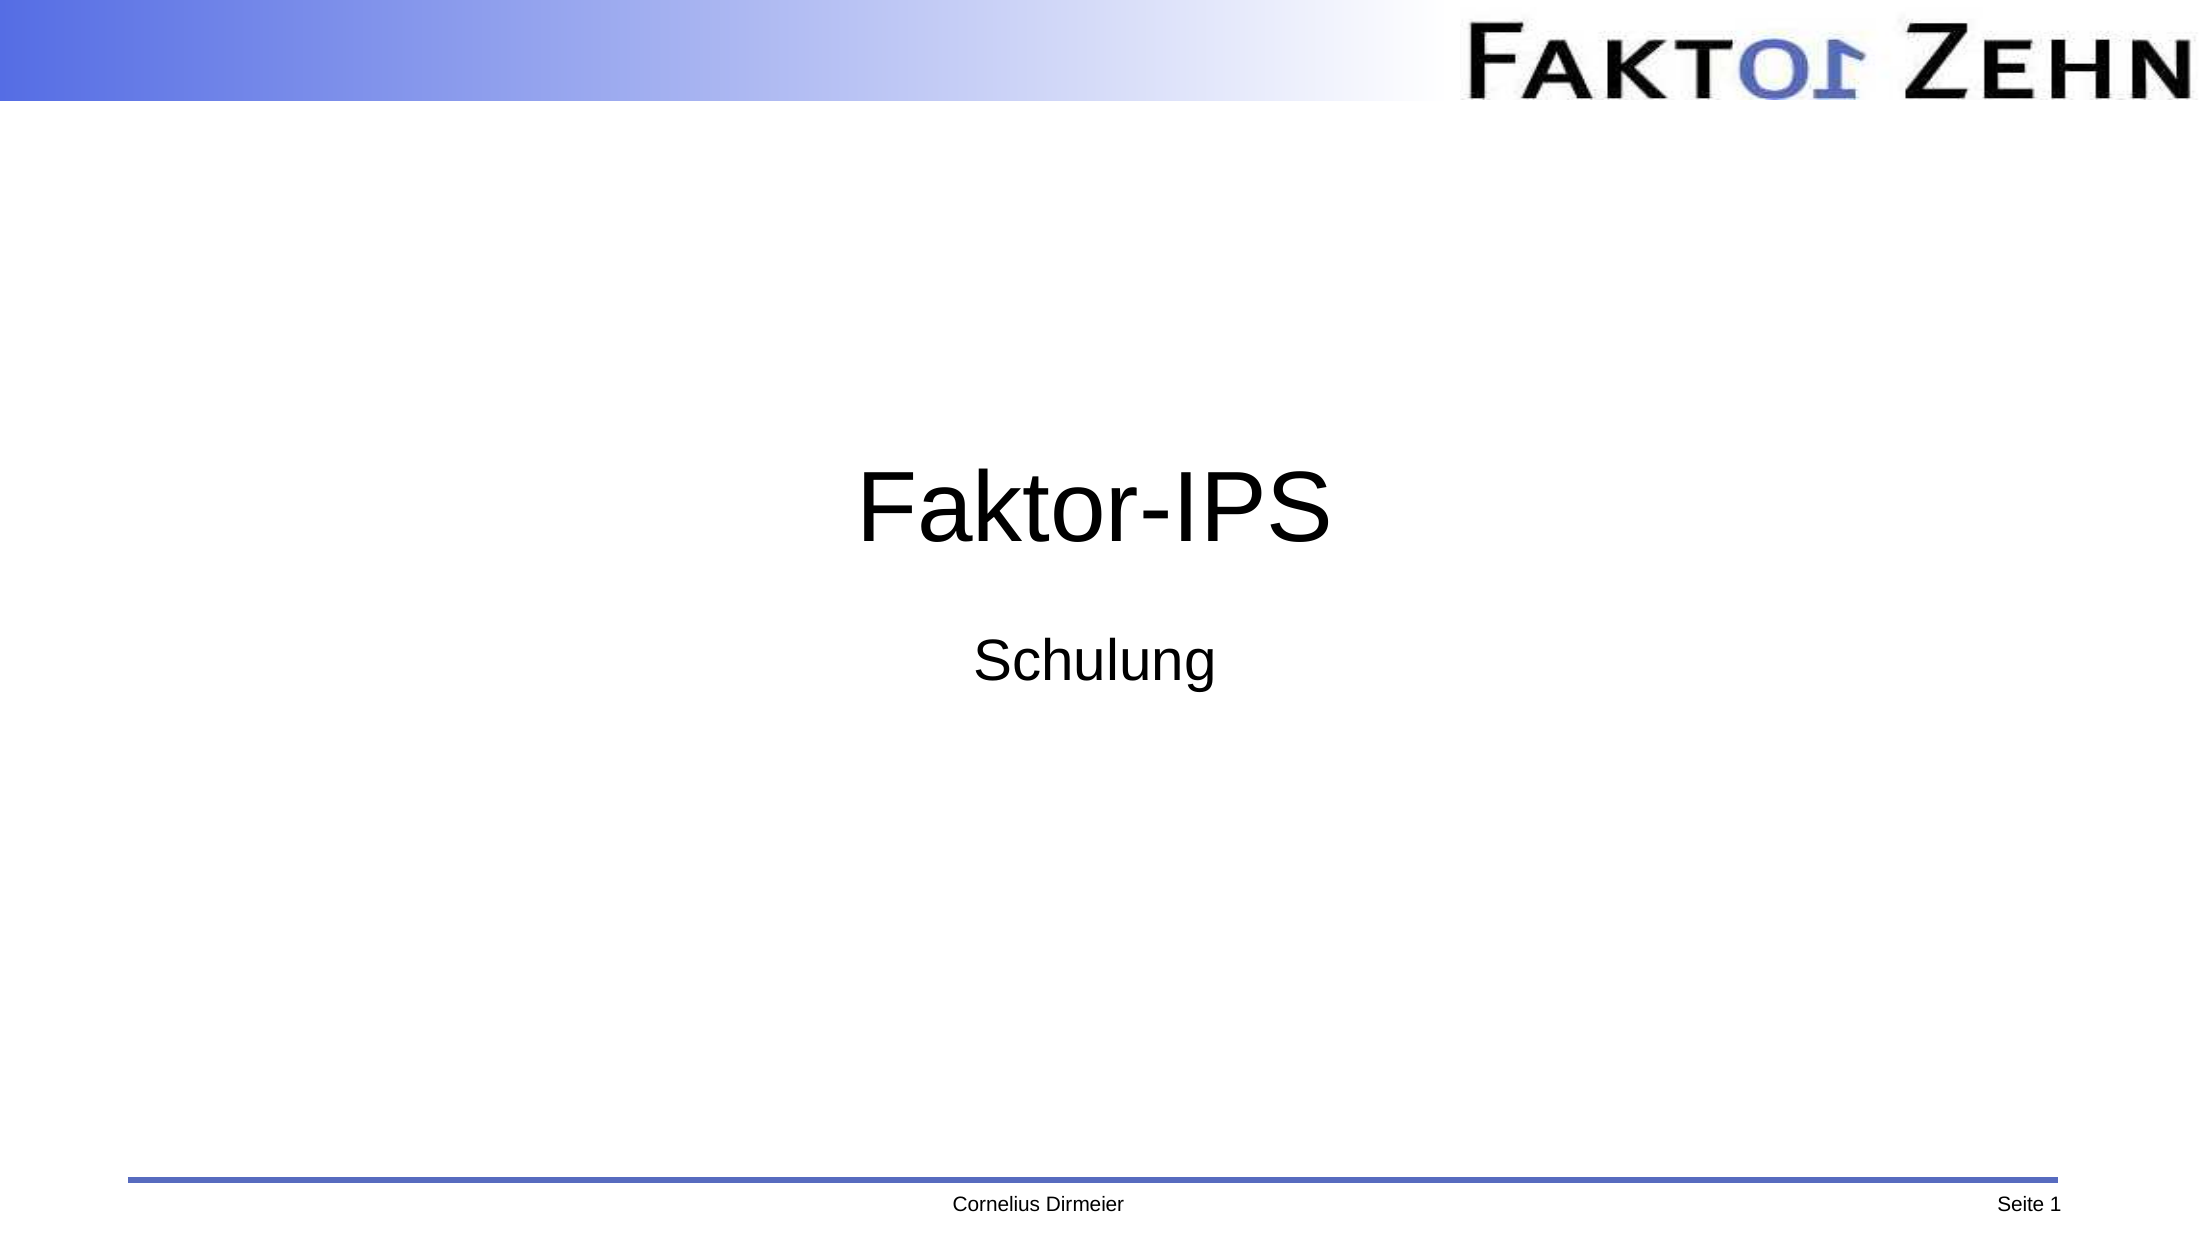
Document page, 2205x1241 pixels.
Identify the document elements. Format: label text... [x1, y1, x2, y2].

picture [1460, 7, 2202, 100]
text_box Faktor-IPS Schulung [538, 437, 1652, 827]
